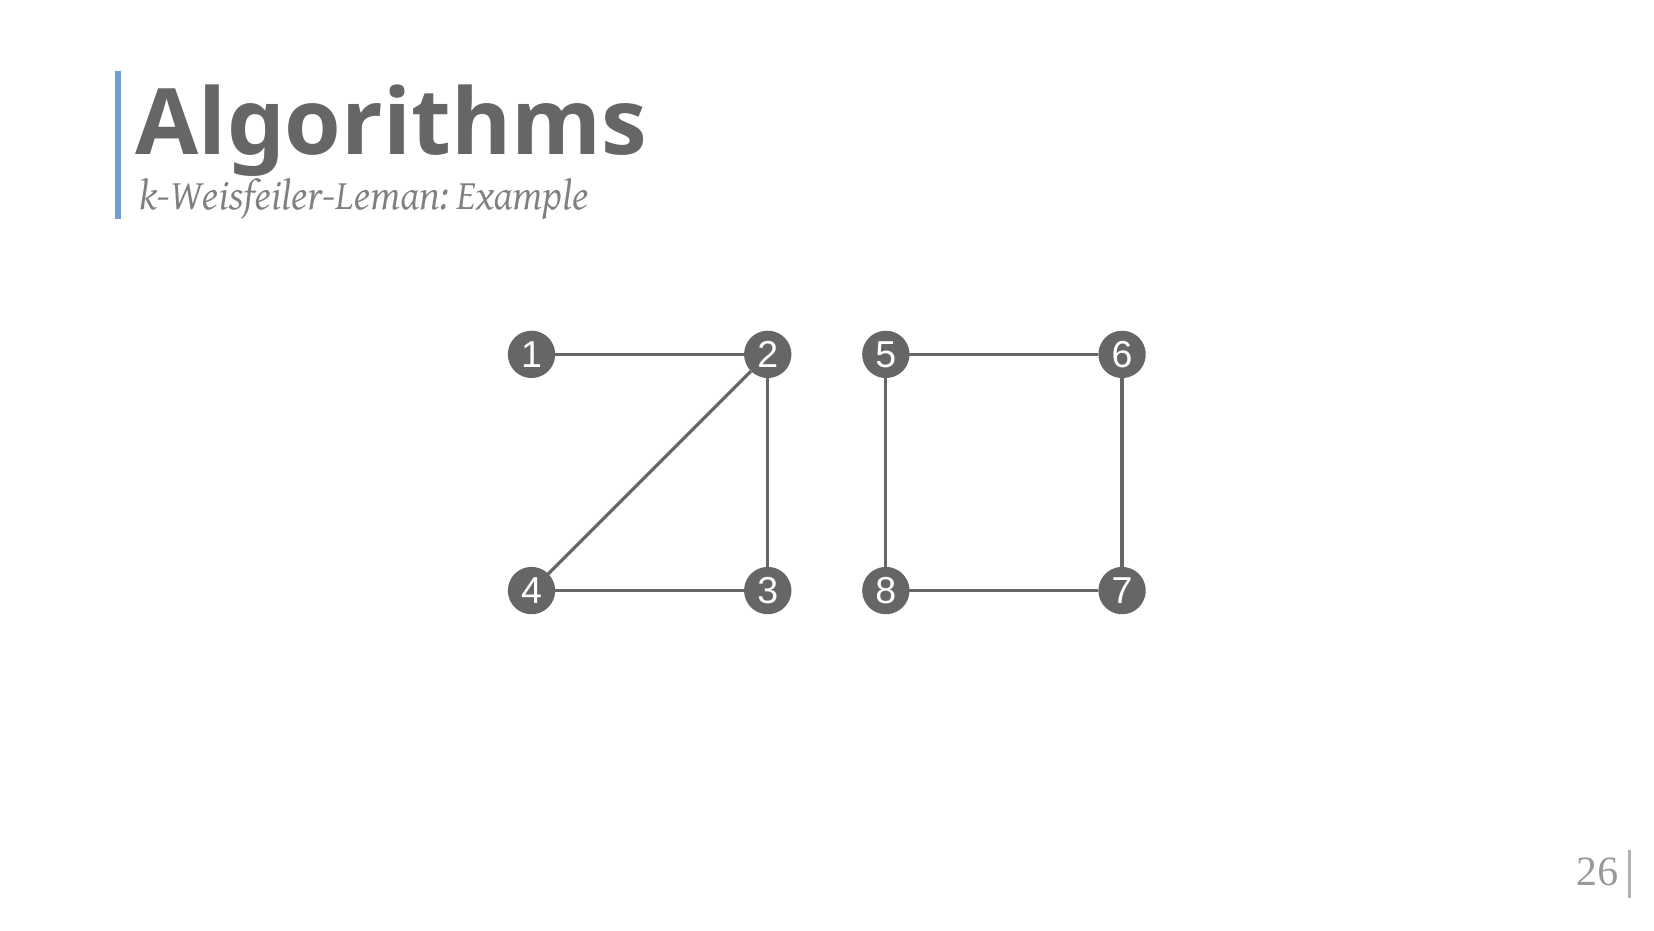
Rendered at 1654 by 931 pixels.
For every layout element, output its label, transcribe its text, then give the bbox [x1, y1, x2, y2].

text_box 5 [862, 330, 910, 378]
text_box 8 [862, 567, 910, 615]
text_box k-Weisfeiler-Leman: Example [124, 165, 721, 229]
text_box 6 [1098, 330, 1146, 378]
text_box 4 [507, 566, 556, 615]
text_box 1 [507, 330, 556, 379]
text_box 7 [1098, 567, 1146, 615]
text_box 2 [744, 330, 792, 378]
text_box 3 [744, 567, 792, 615]
title Algorithms [135, 60, 1601, 178]
